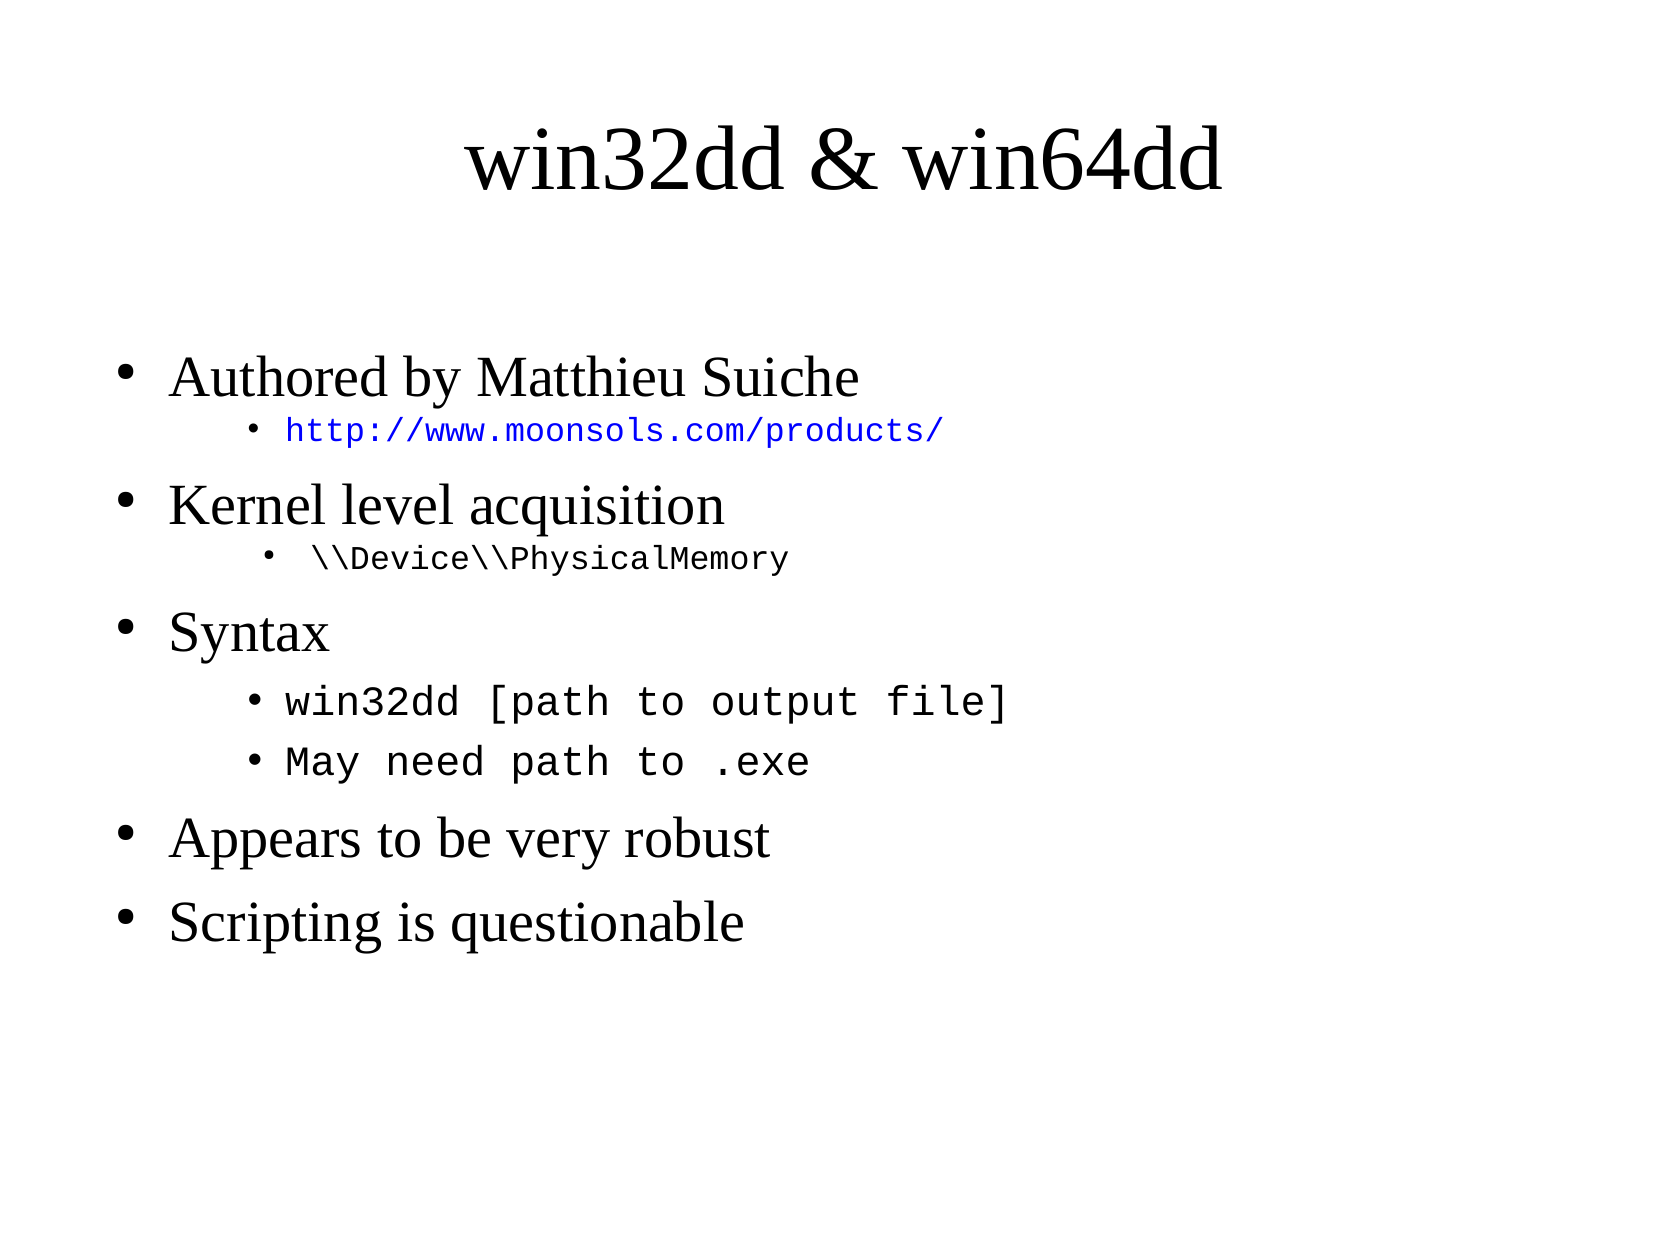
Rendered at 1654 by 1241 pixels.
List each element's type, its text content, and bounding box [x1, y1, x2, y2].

list Authored by Matthieu Suiche http://www.moonsols.com/products/ Kernel level acquisition \\Device\\PhysicalMemory Syntax win32dd [path to output file] May need path to .exe Appears to be very robust Scripting is questionable [82, 330, 1571, 1150]
title win32dd & win64dd [82, 49, 1571, 257]
